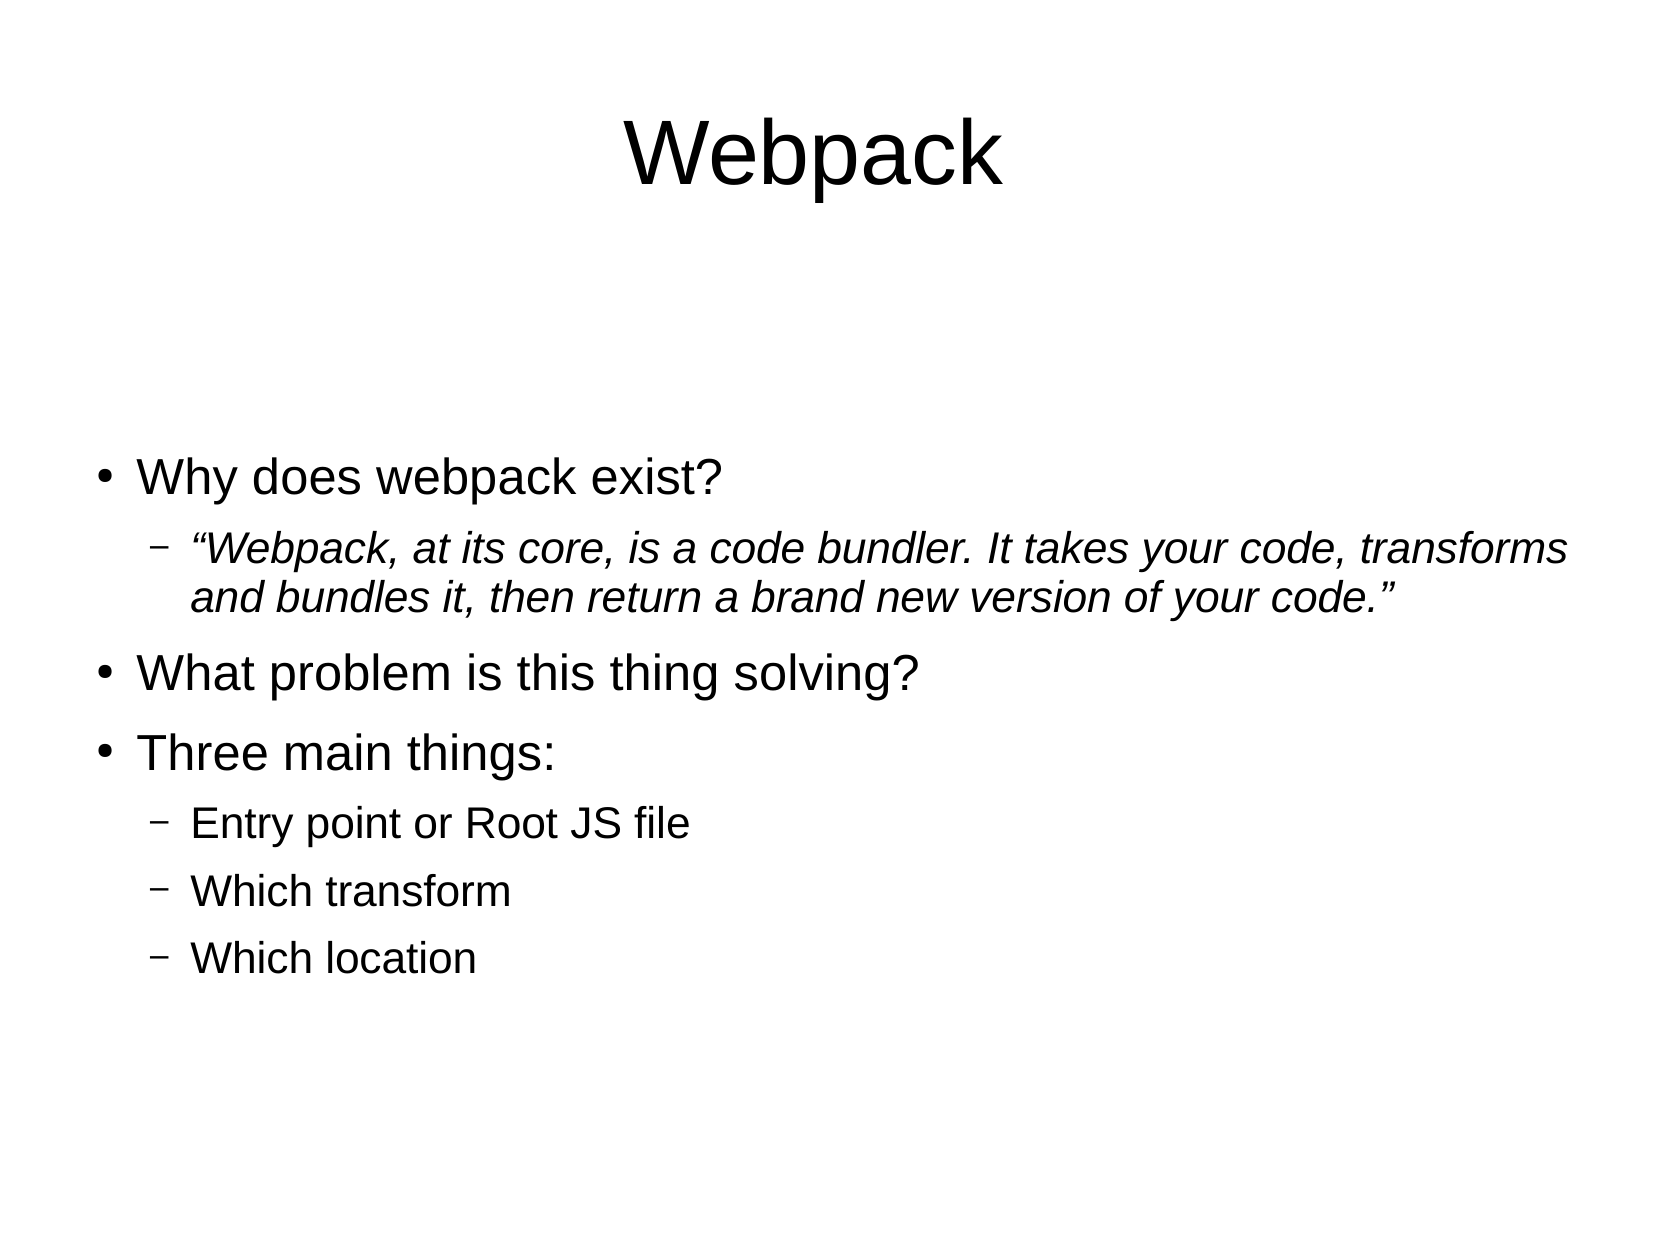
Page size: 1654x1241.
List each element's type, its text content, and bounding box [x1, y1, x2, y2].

title Webpack [82, 49, 1571, 257]
list Why does webpack exist? “Webpack, at its core, is a code bundler. It takes your code, transforms and bundles it, then return a brand new version of your code.” What problem is this thing solving? Three main things: Entry point or Root JS file Which transform Which location [82, 290, 1571, 1010]
